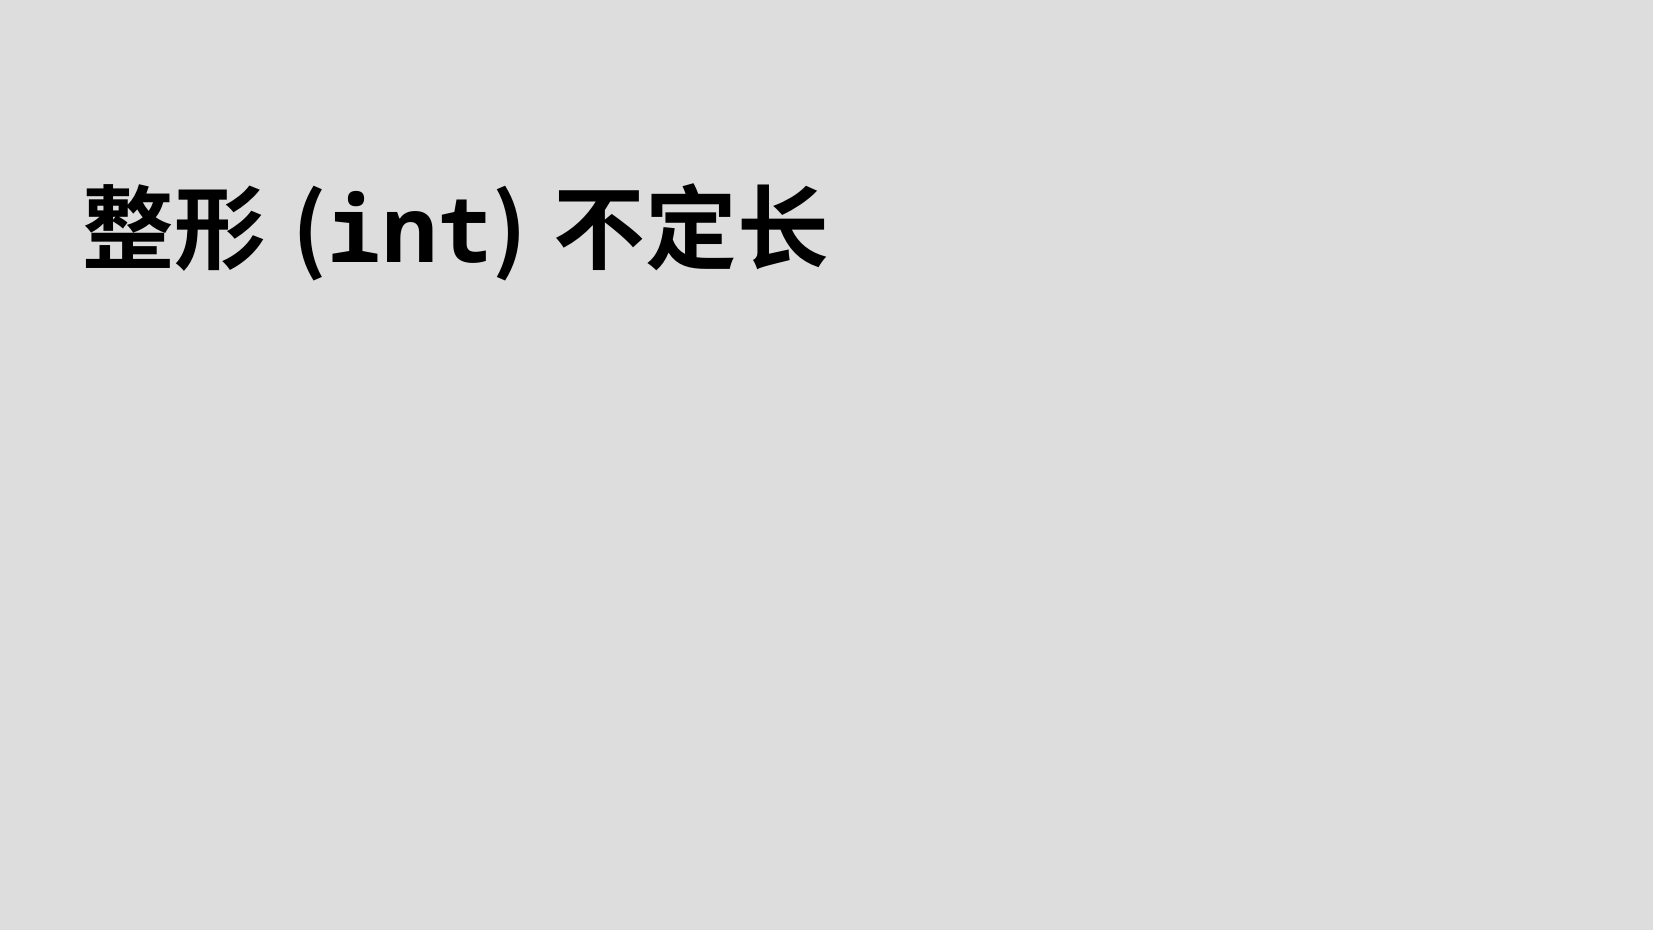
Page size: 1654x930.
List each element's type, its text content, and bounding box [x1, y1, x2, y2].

title 整形(int)不定长 [82, 144, 1571, 301]
